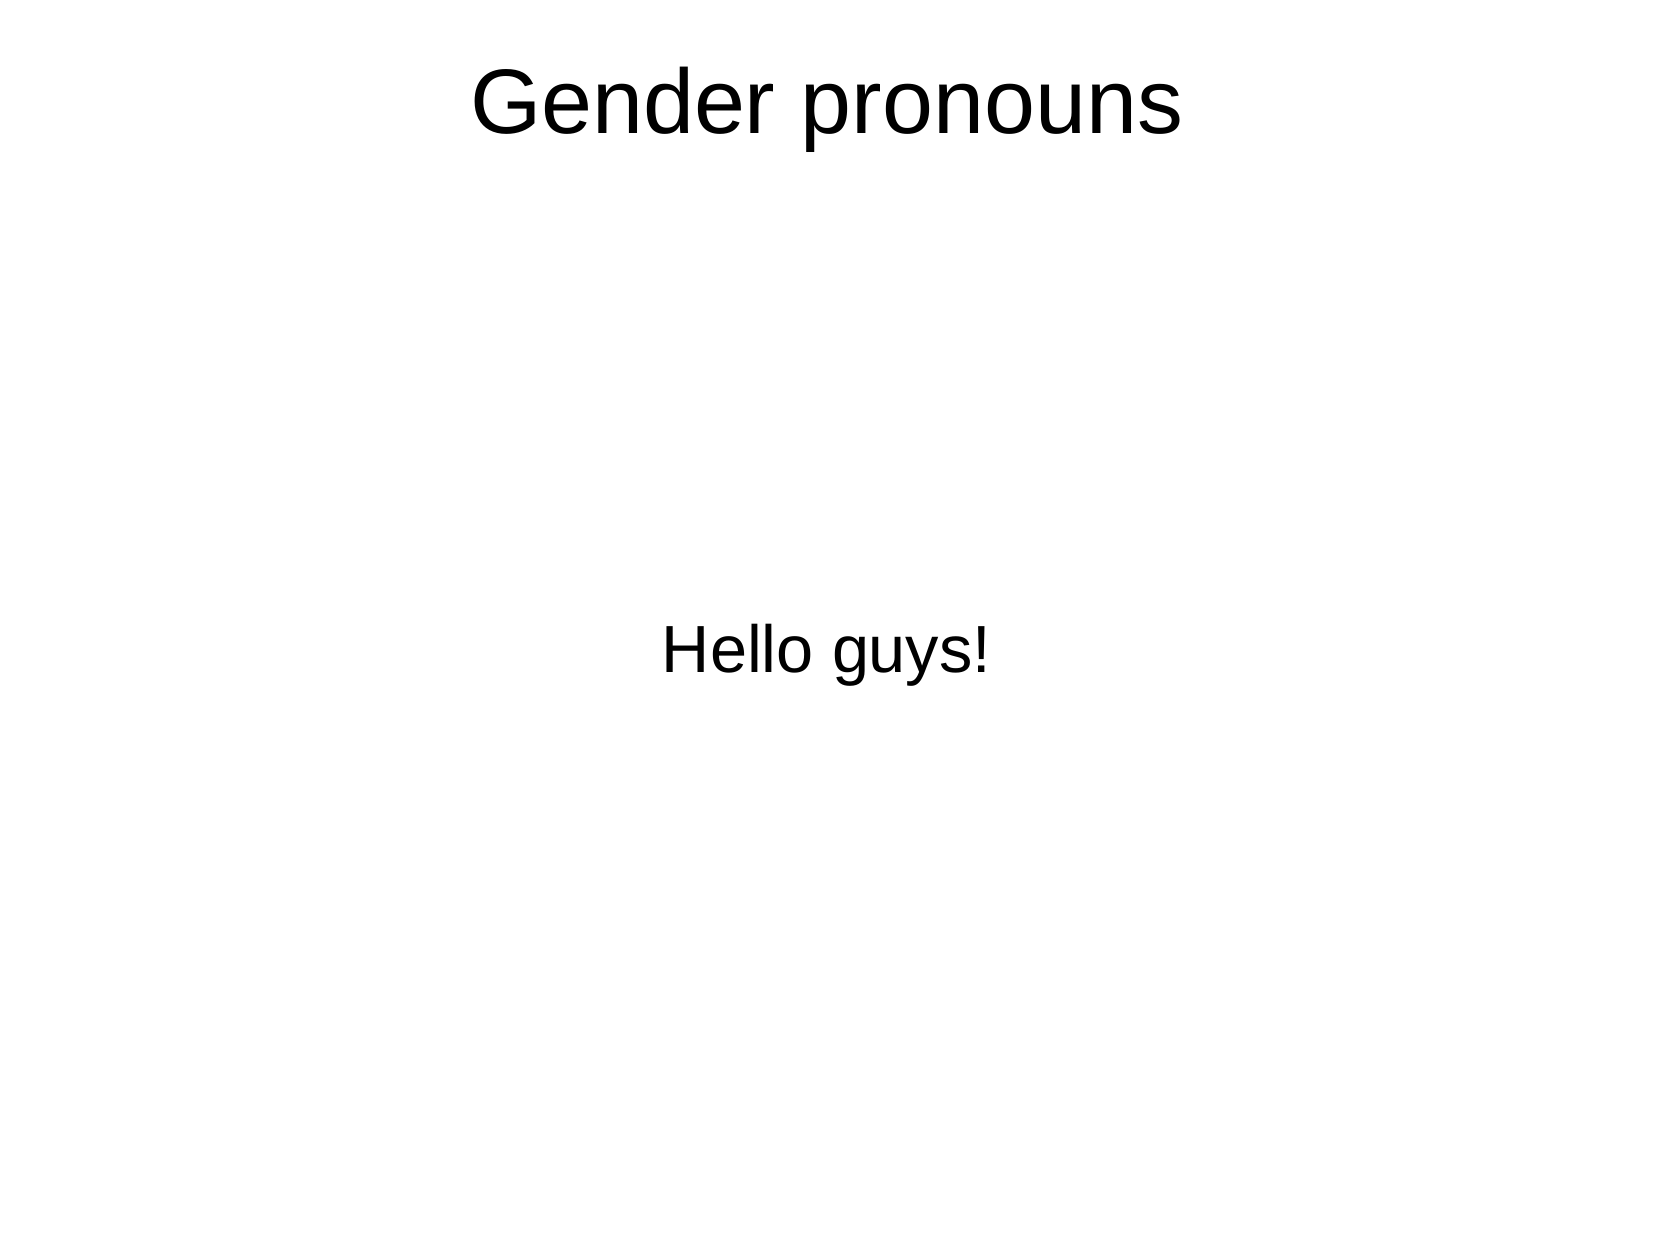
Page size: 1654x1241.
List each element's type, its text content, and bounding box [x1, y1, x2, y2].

subtitle Hello guys! [82, 290, 1571, 1010]
title Gender pronouns [82, 49, 1571, 257]
